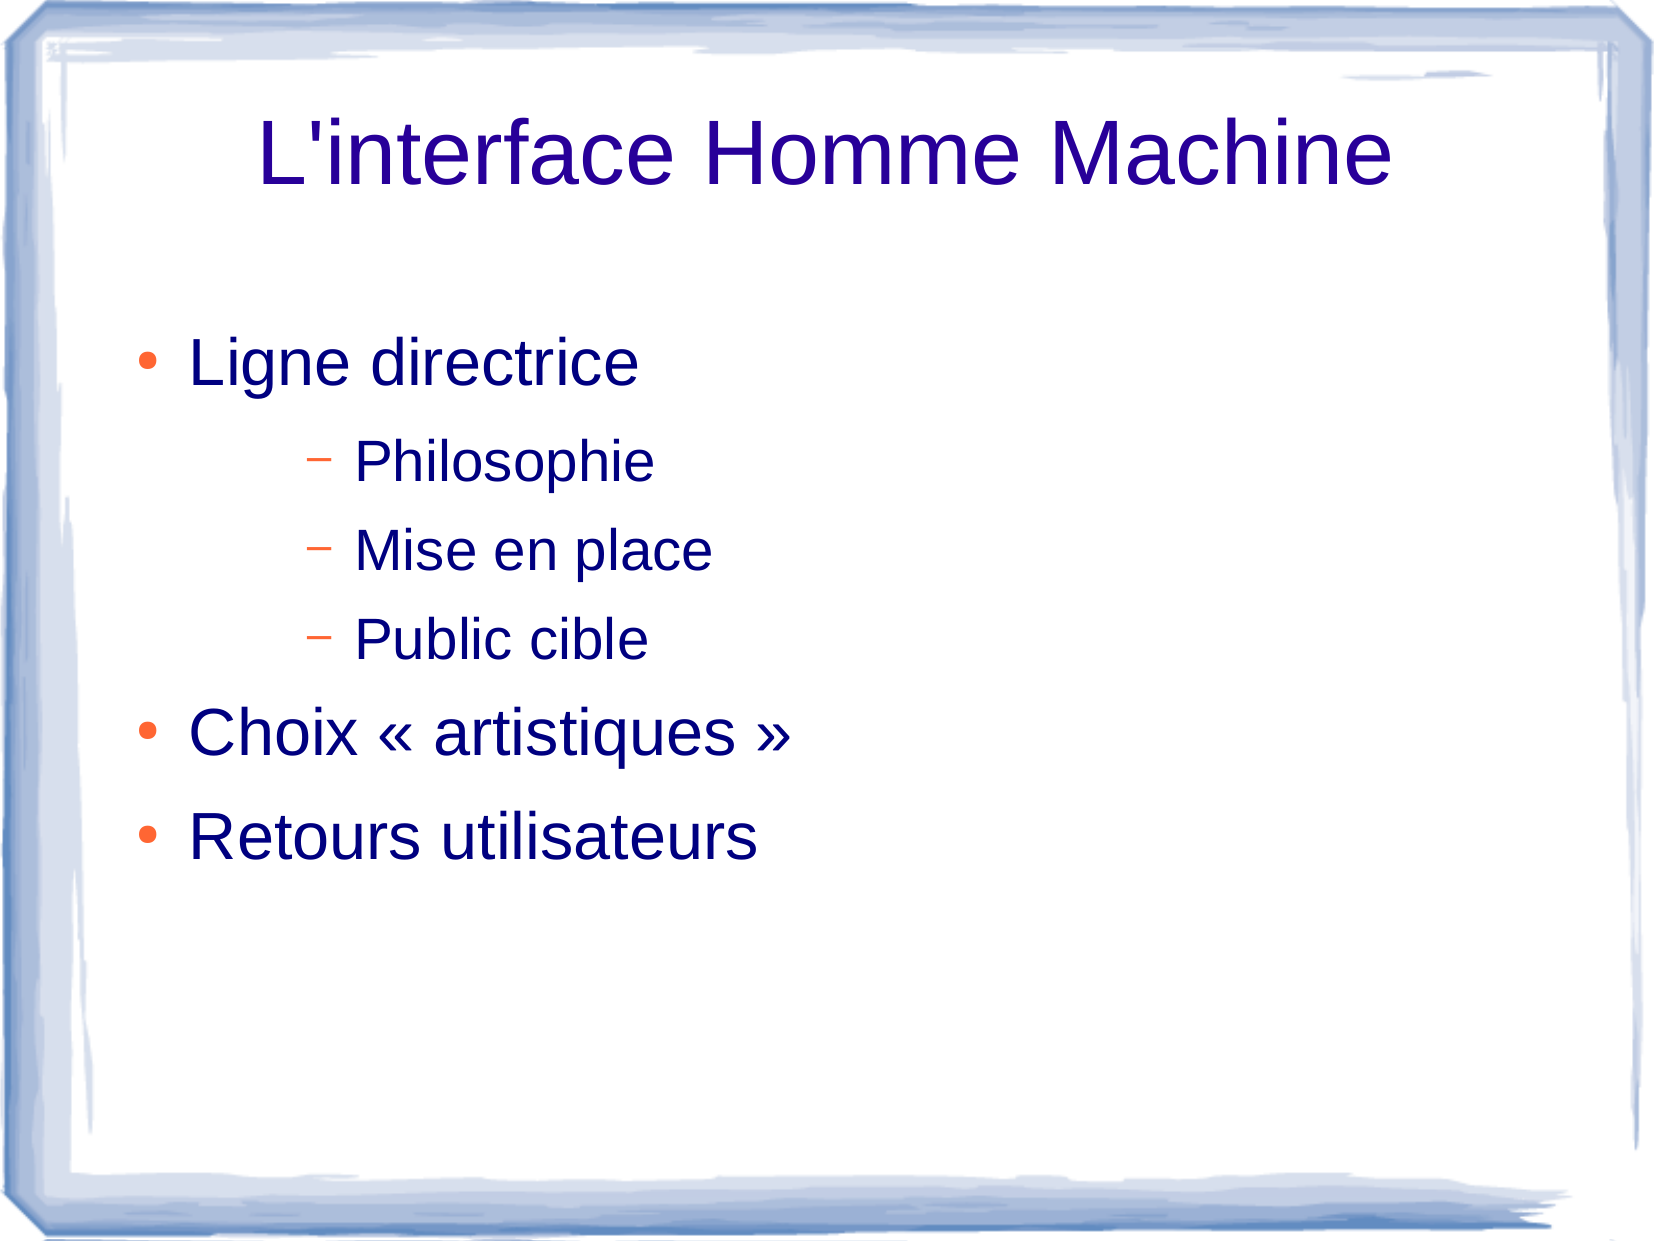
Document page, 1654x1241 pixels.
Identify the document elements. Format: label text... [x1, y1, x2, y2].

list Ligne directrice Philosophie Mise en place Public cible Choix « artistiques » Retours utilisateurs [118, 324, 1571, 1030]
title L'interface Homme Machine [82, 49, 1571, 257]
picture [0, 0, 1654, 1241]
